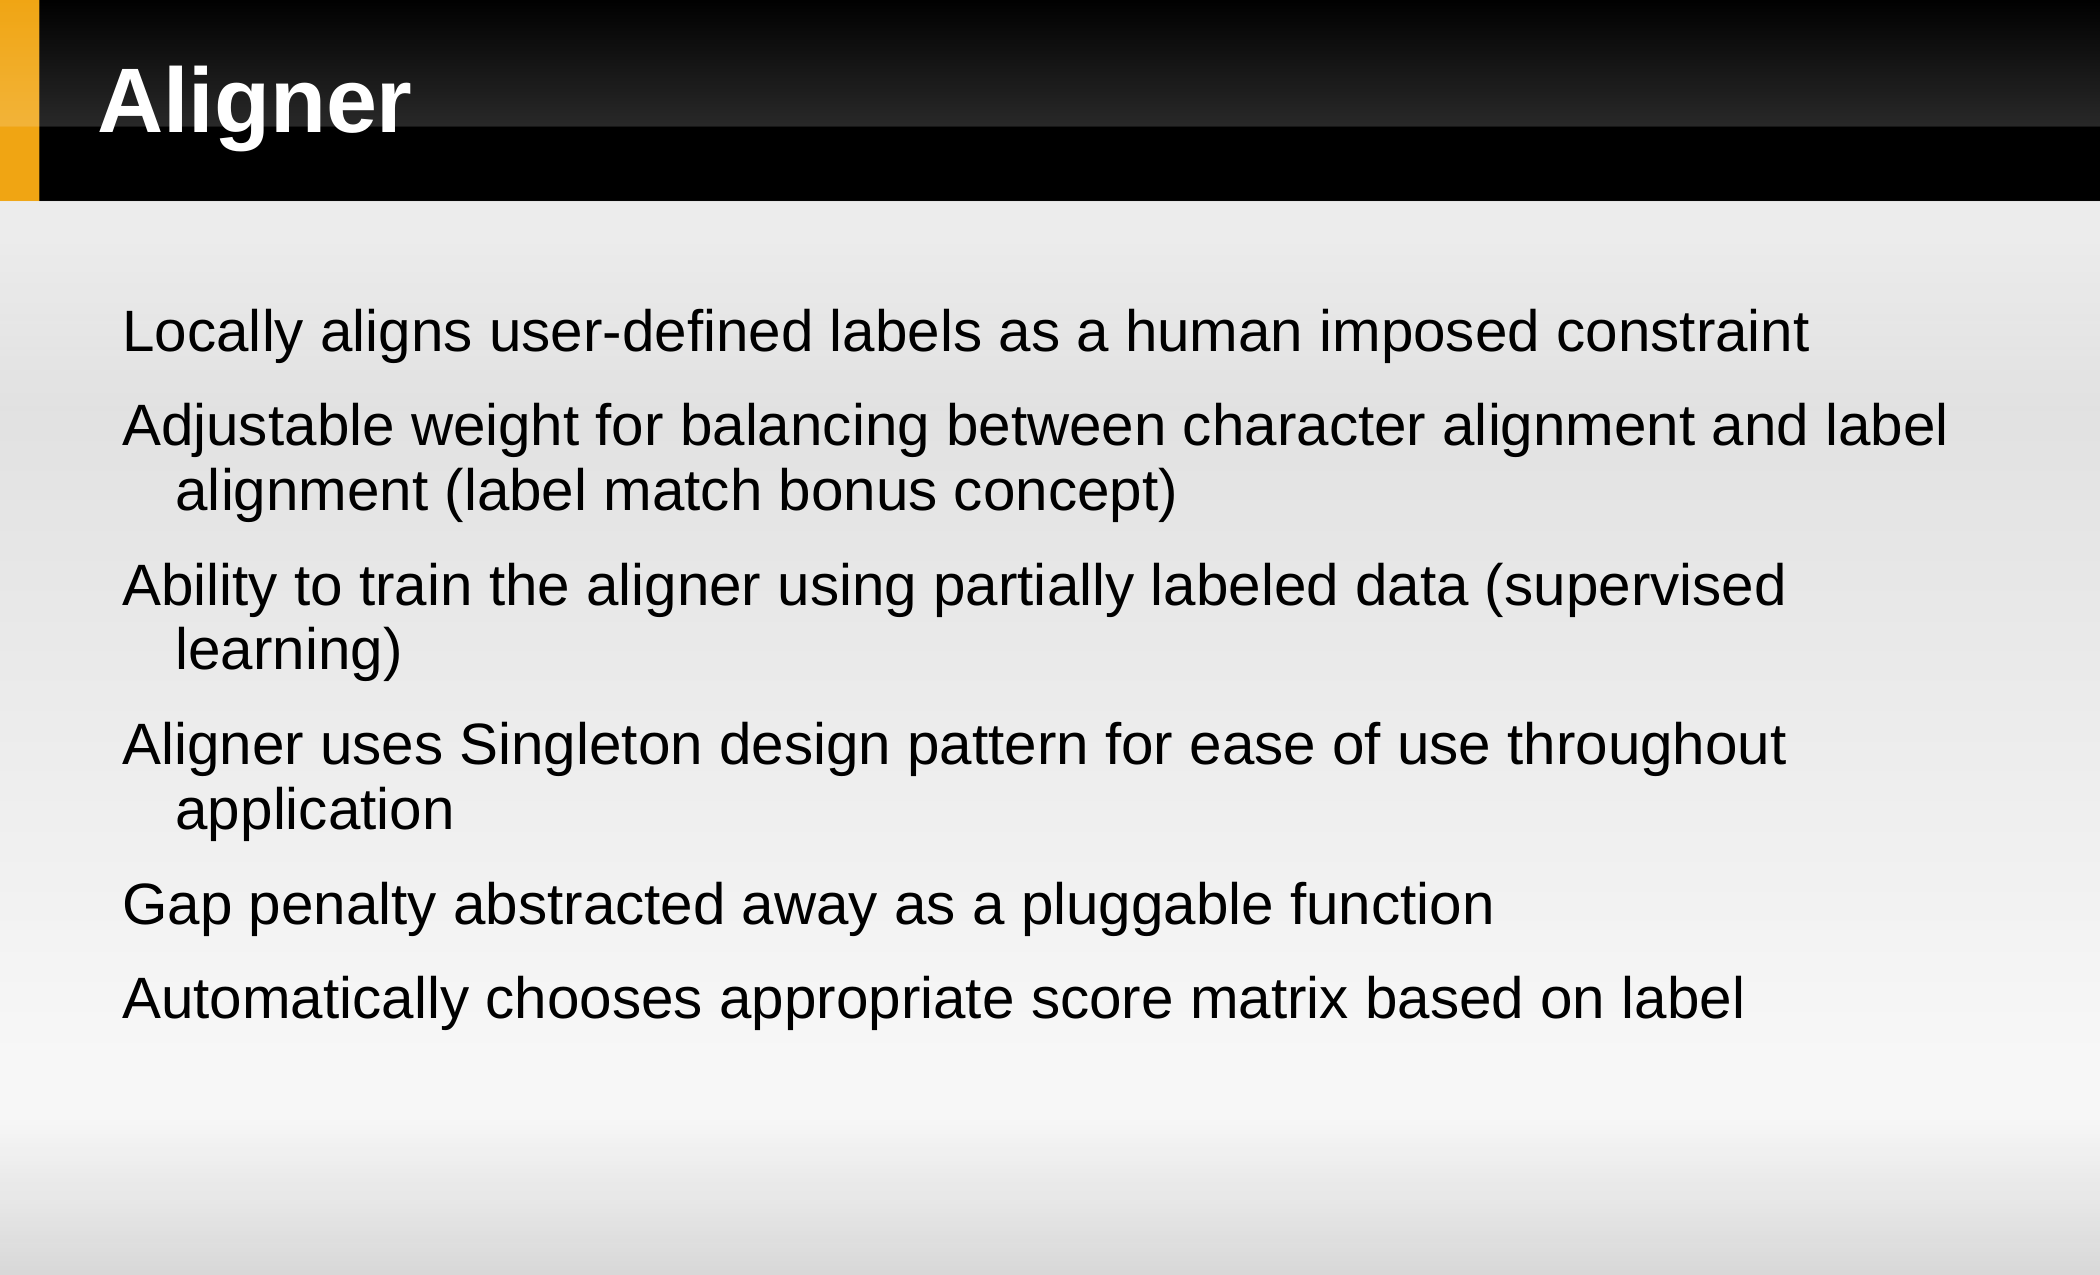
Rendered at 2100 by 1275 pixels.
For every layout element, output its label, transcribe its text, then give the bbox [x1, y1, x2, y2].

picture [0, 0, 2100, 1275]
title Aligner [97, 19, 1988, 183]
list Locally aligns user-defined labels as a human imposed constraint Adjustable weight for balancing between character alignment and label alignment (label match bonus concept) Ability to train the aligner using partially labeled data (supervised learning) Aligner uses Singleton design pattern for ease of use throughout application Gap penalty abstracted away as a pluggable function Automatically chooses appropriate score matrix based on label [104, 298, 1995, 1225]
